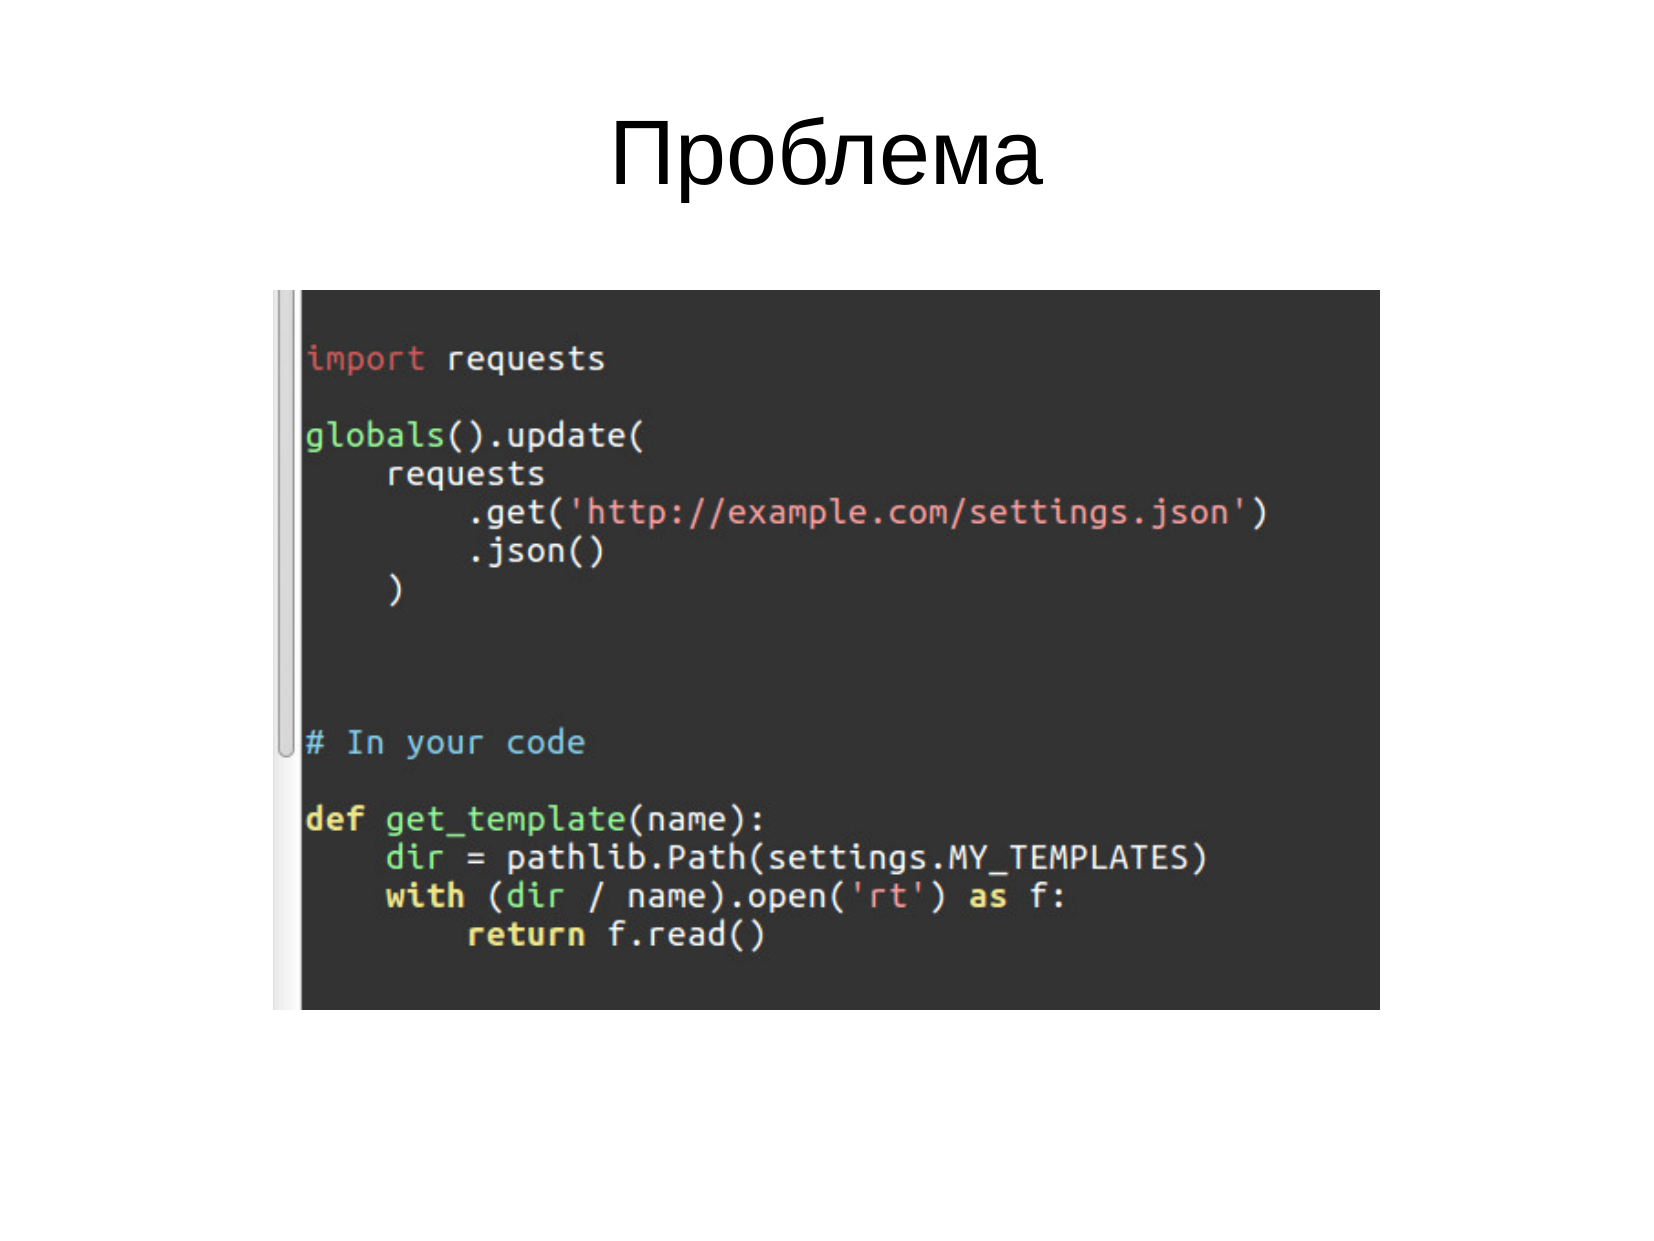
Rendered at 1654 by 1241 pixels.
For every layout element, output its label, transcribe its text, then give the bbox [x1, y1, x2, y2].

picture [273, 290, 1380, 1010]
title Проблема [82, 49, 1571, 257]
